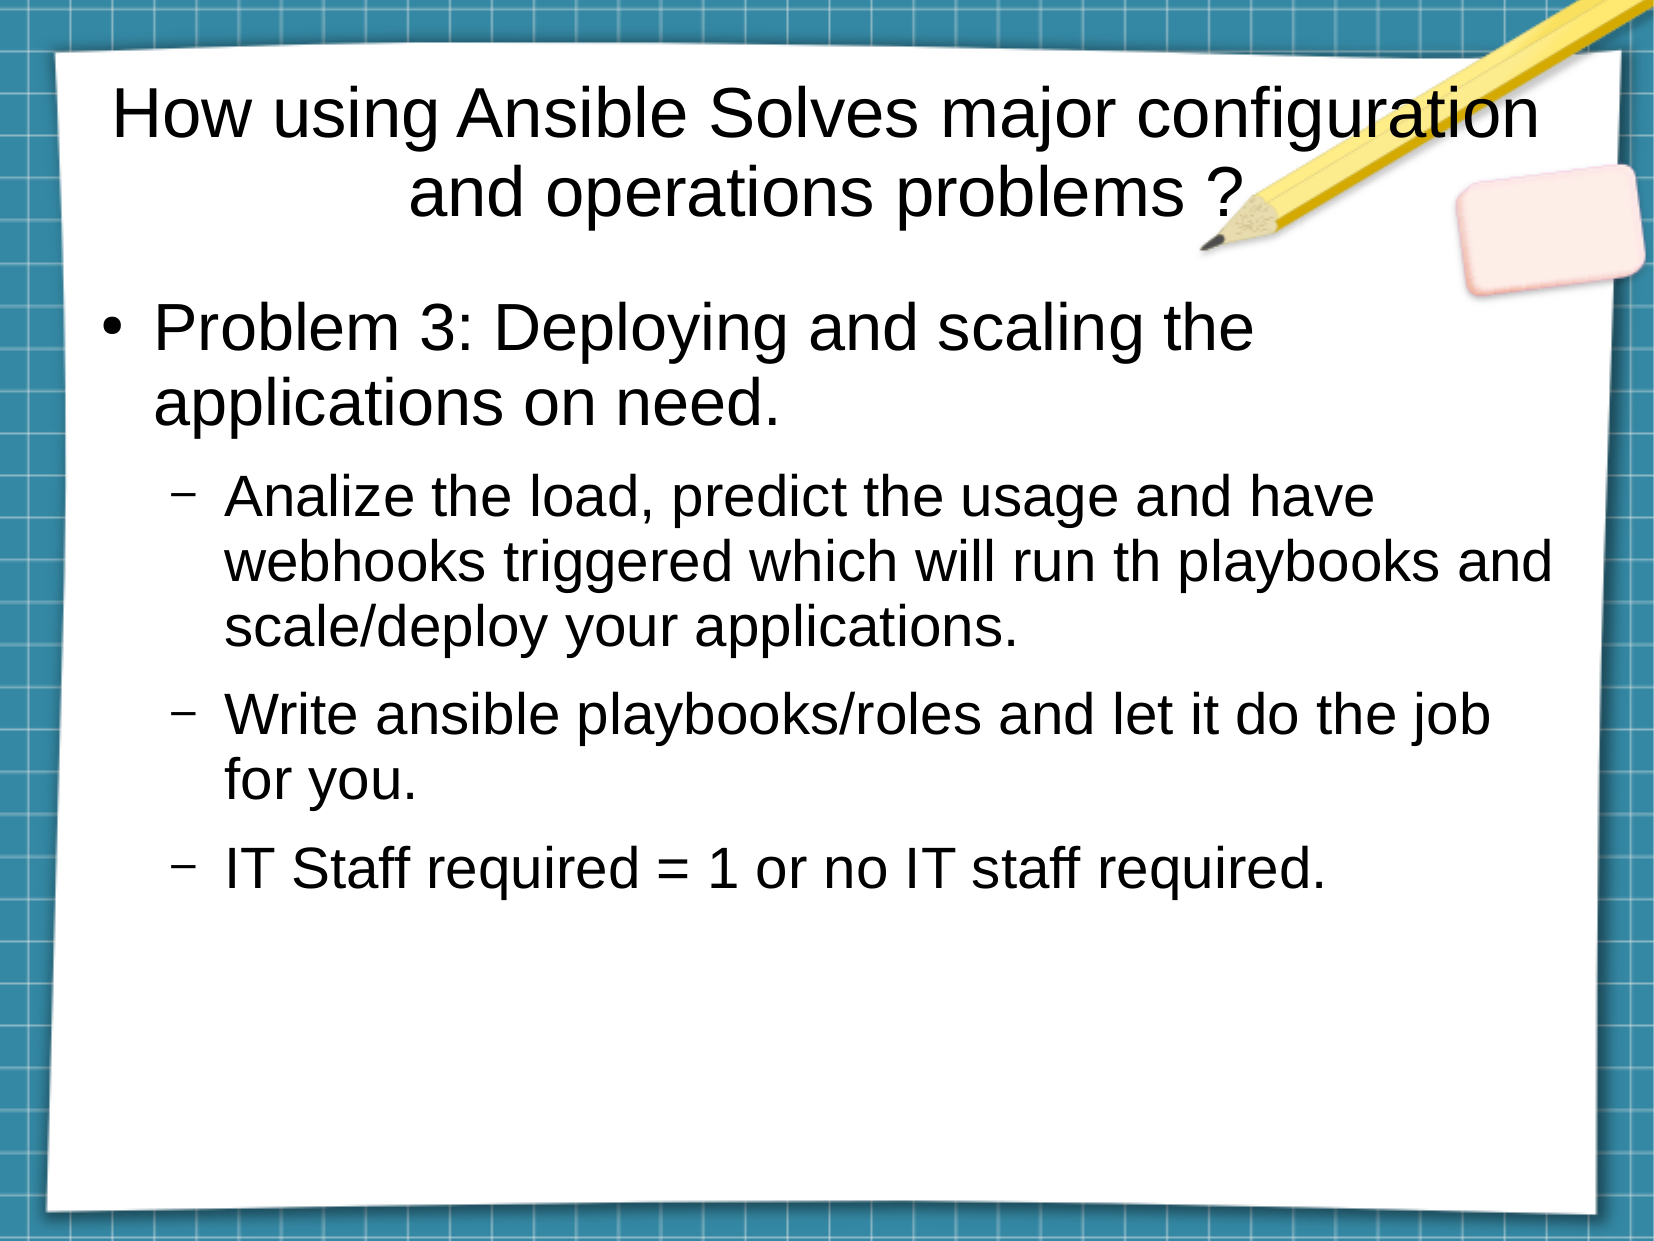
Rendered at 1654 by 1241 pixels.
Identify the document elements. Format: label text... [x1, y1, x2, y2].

list Problem 3: Deploying and scaling the applications on need. Analize the load, predict the usage and have webhooks triggered which will run th playbooks and scale/deploy your applications. Write ansible playbooks/roles and let it do the job for you. IT Staff required = 1 or no IT staff required. [82, 290, 1571, 1010]
picture [0, 0, 1654, 1241]
title How using Ansible Solves major configuration and operations problems ? [82, 49, 1571, 257]
